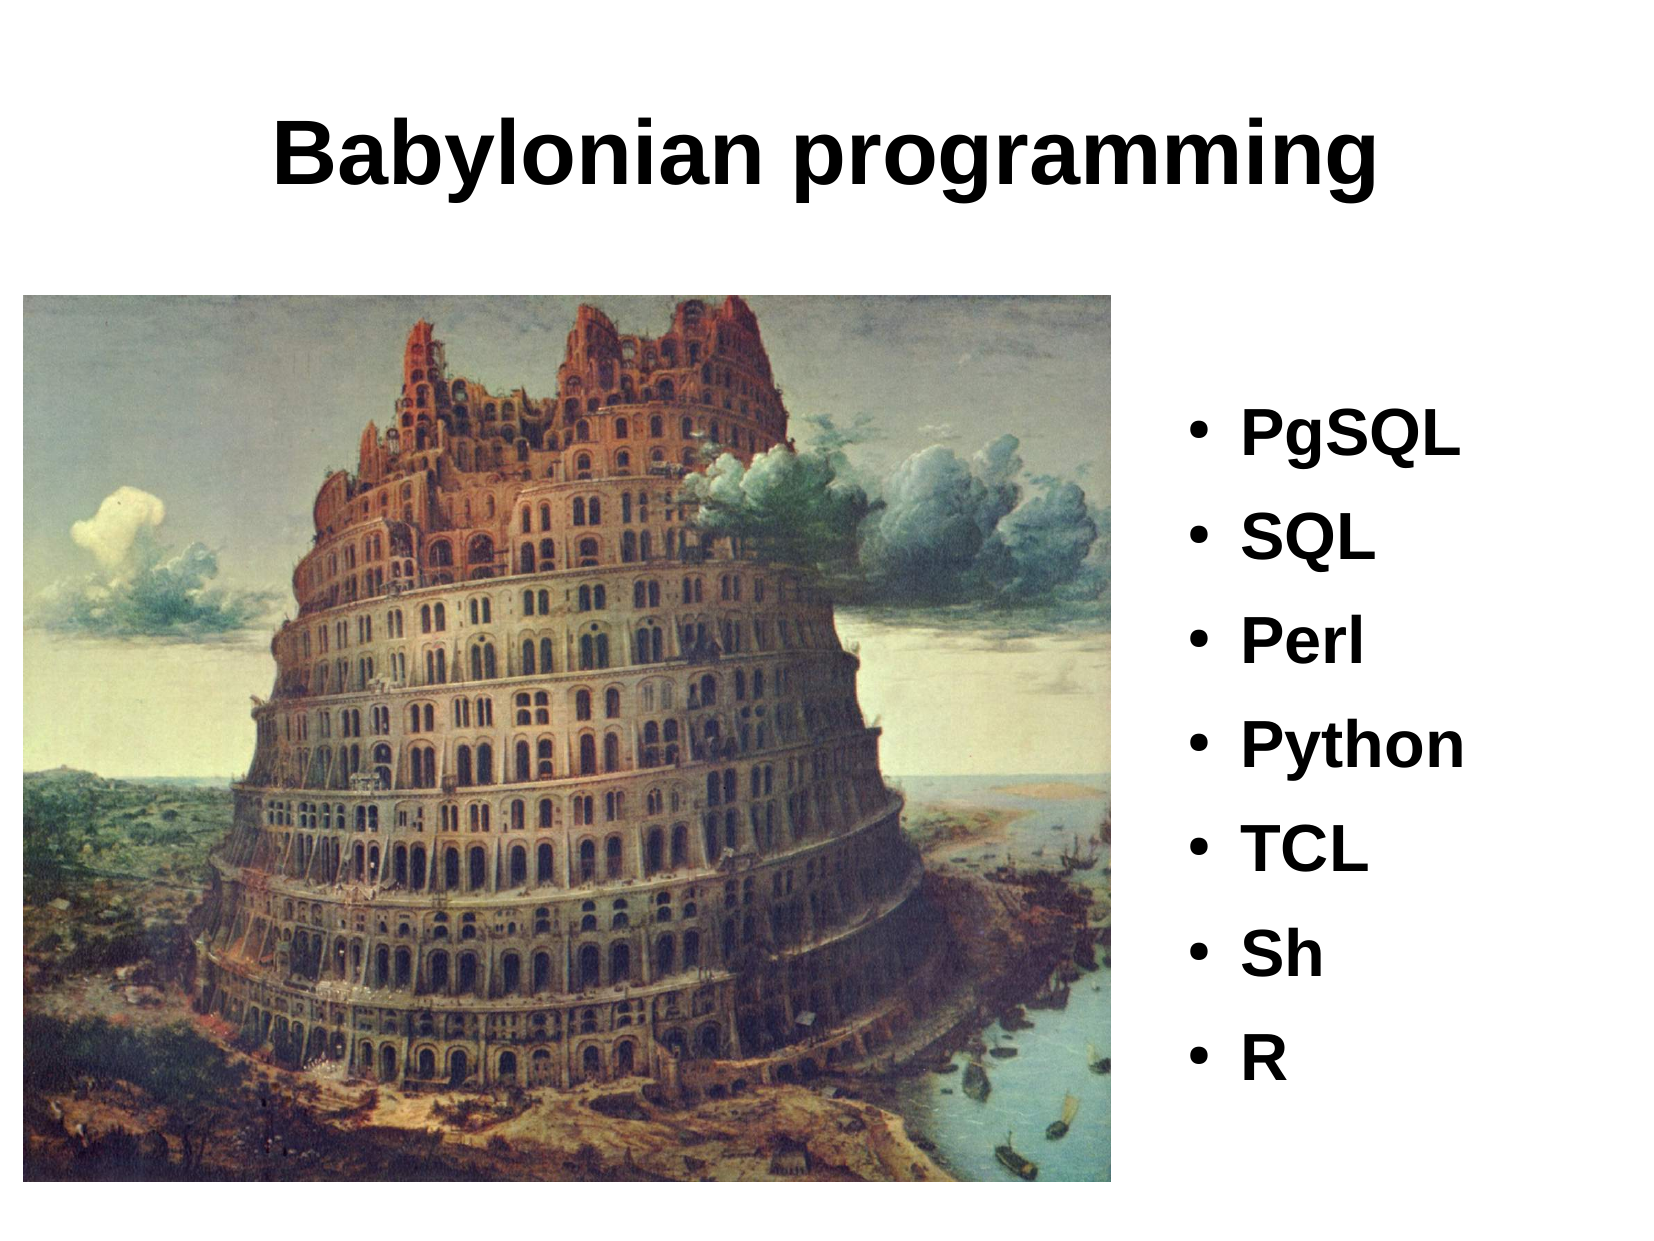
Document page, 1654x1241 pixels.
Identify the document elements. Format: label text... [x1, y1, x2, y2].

list PgSQL SQL Perl Python TCL Sh R [1169, 290, 1572, 1205]
title Babylonian programming [82, 49, 1571, 257]
picture [23, 295, 1111, 1182]
